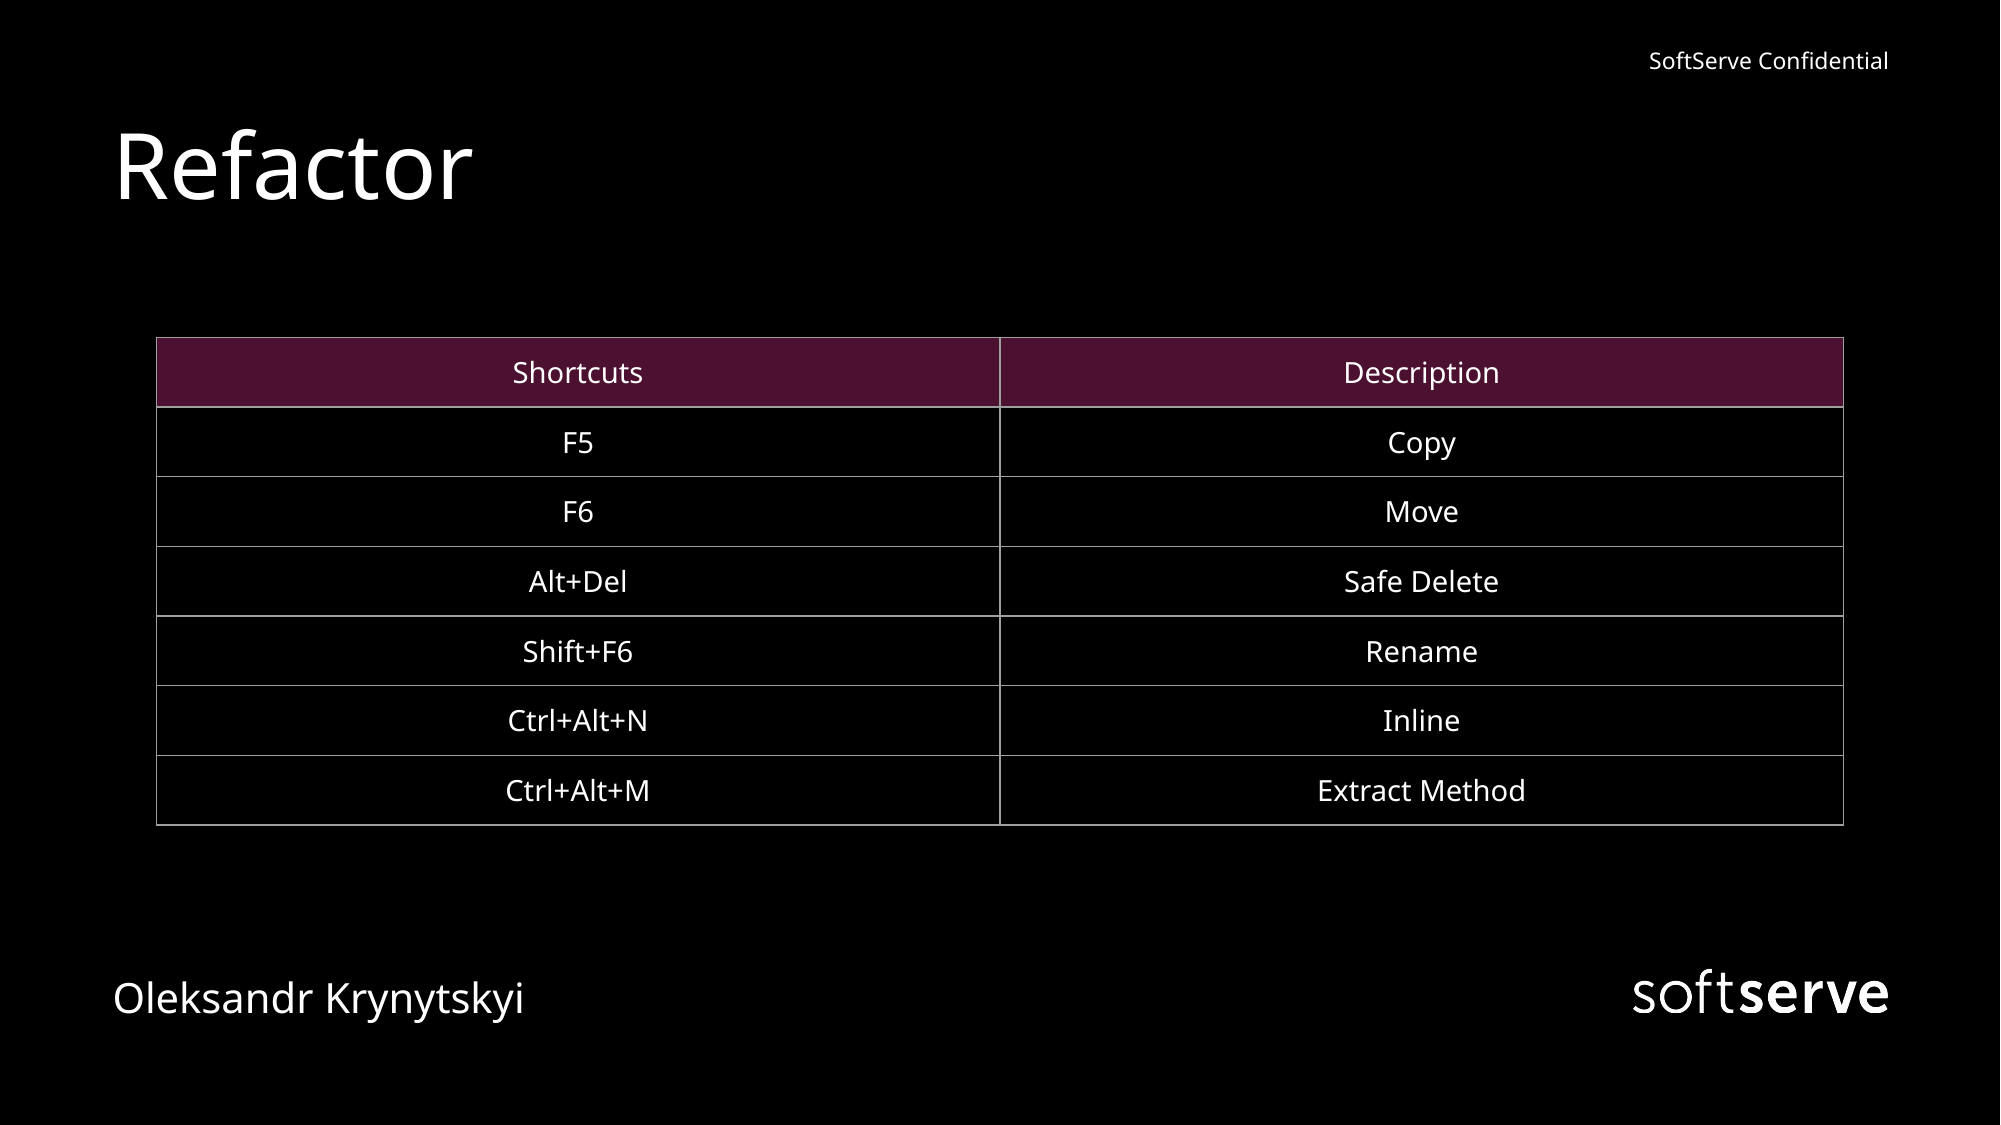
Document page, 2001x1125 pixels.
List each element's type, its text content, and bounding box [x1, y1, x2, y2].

table_cell Rename [1001, 617, 1843, 685]
table_cell F6 [157, 477, 999, 546]
table_cell Ctrl+Alt+N [157, 686, 999, 755]
table_cell Safe Delete [1001, 547, 1843, 615]
table_cell Alt+Del [157, 547, 999, 615]
table_header Shortcuts [157, 338, 999, 406]
table_cell Move [1001, 477, 1843, 546]
picture [1633, 968, 1888, 1013]
table_cell Shift+F6 [157, 617, 999, 685]
table_cell F5 [157, 408, 999, 476]
list Oleksandr Krynytskyi [112, 970, 682, 1019]
table_cell Copy [1001, 408, 1843, 476]
table_cell Extract Method [1001, 756, 1843, 824]
table_cell Ctrl+Alt+M [157, 756, 999, 824]
title Refactor [112, 112, 1888, 225]
table_header Description [1001, 338, 1843, 406]
table_cell Inline [1001, 686, 1843, 755]
